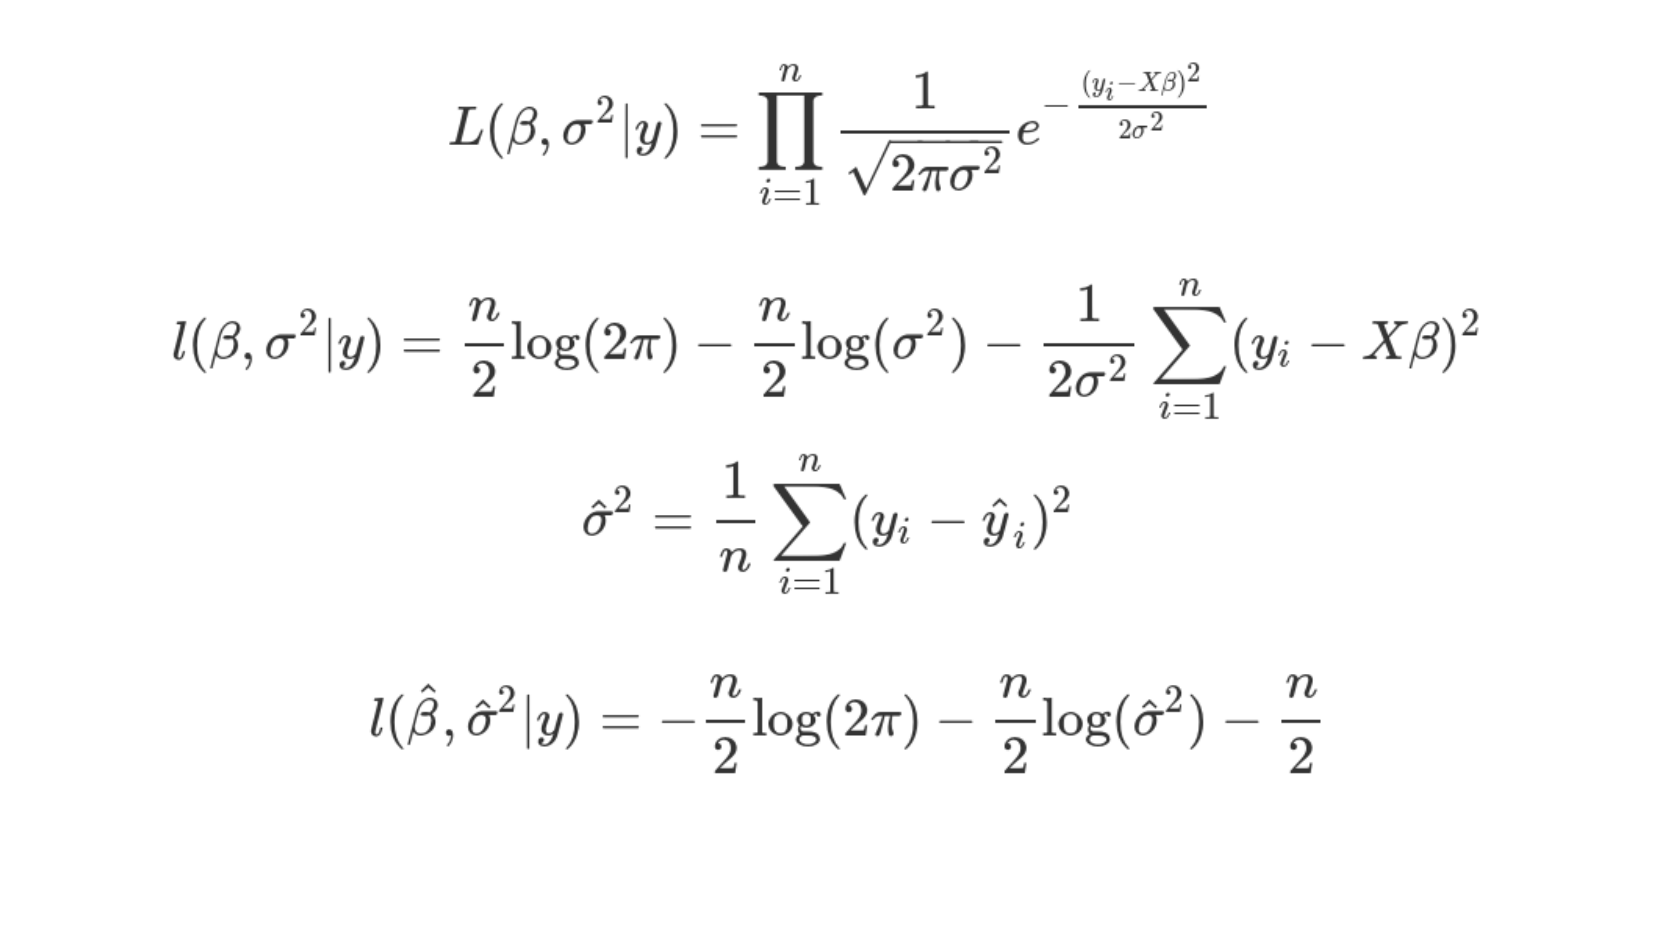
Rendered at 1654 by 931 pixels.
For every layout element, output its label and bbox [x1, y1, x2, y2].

picture [118, 448, 1540, 602]
picture [137, 673, 1560, 775]
picture [171, 271, 1485, 427]
picture [448, 58, 1218, 213]
